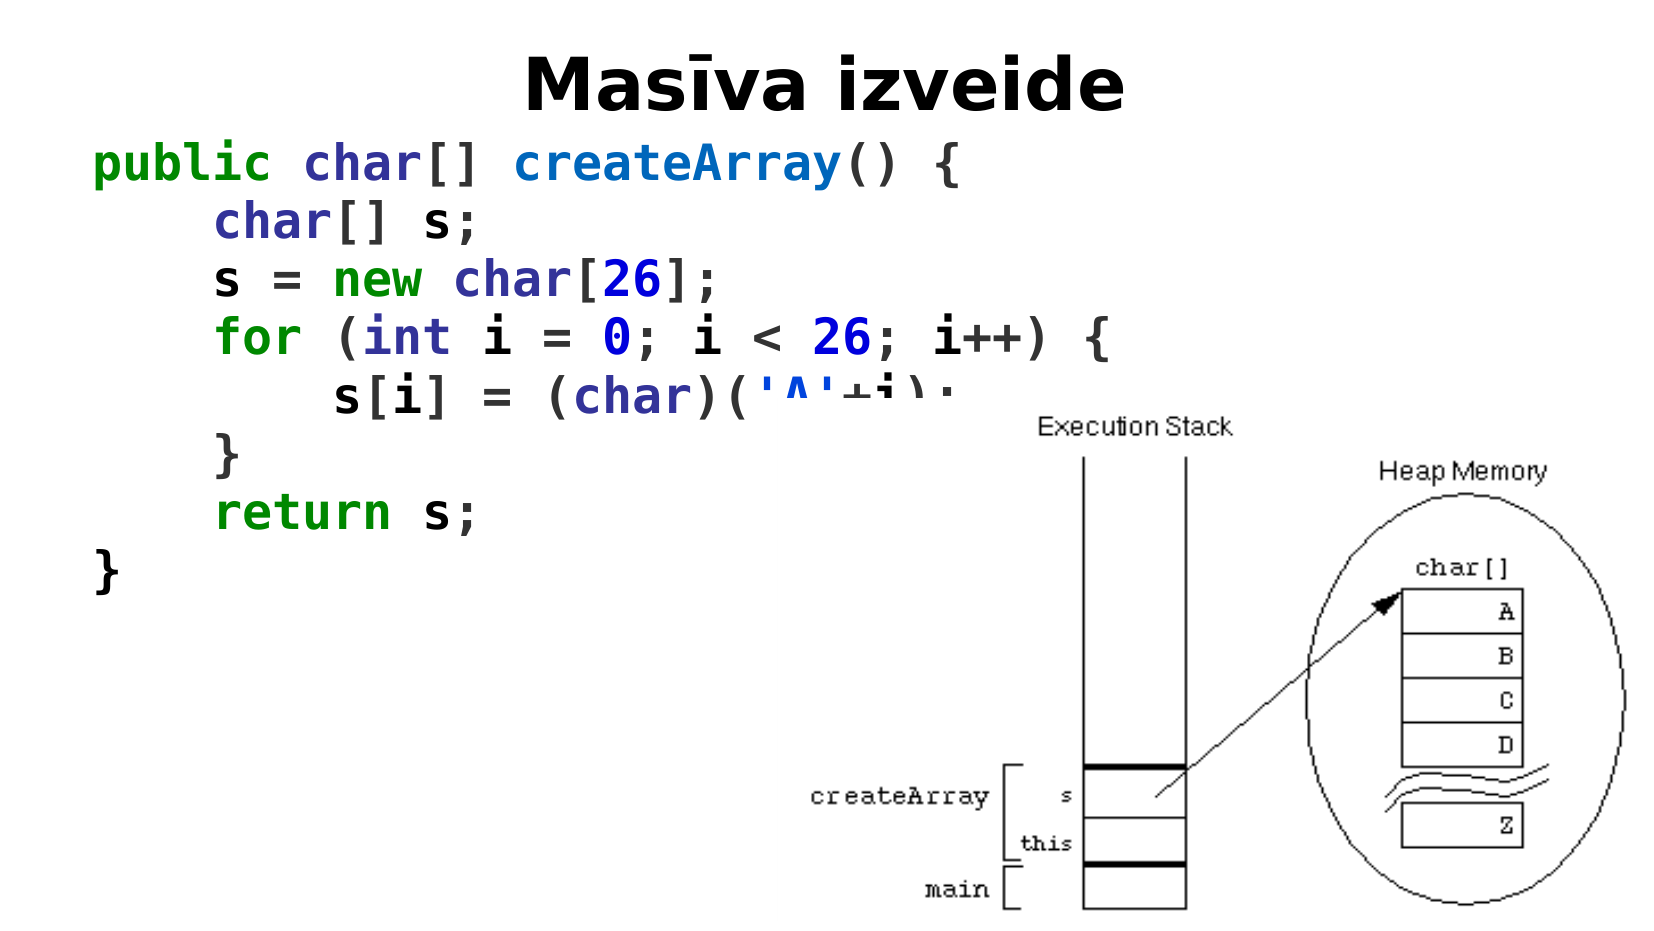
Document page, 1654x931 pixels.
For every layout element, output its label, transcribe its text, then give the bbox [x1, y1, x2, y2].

title Masīva izveide [80, 42, 1569, 128]
picture [776, 398, 1645, 922]
list public char[] createArray() { char[] s; s = new char[26]; for (int i = 0; i < 26; i++) { s[i] = (char)('A'+i); } return s; } [21, 133, 1477, 674]
